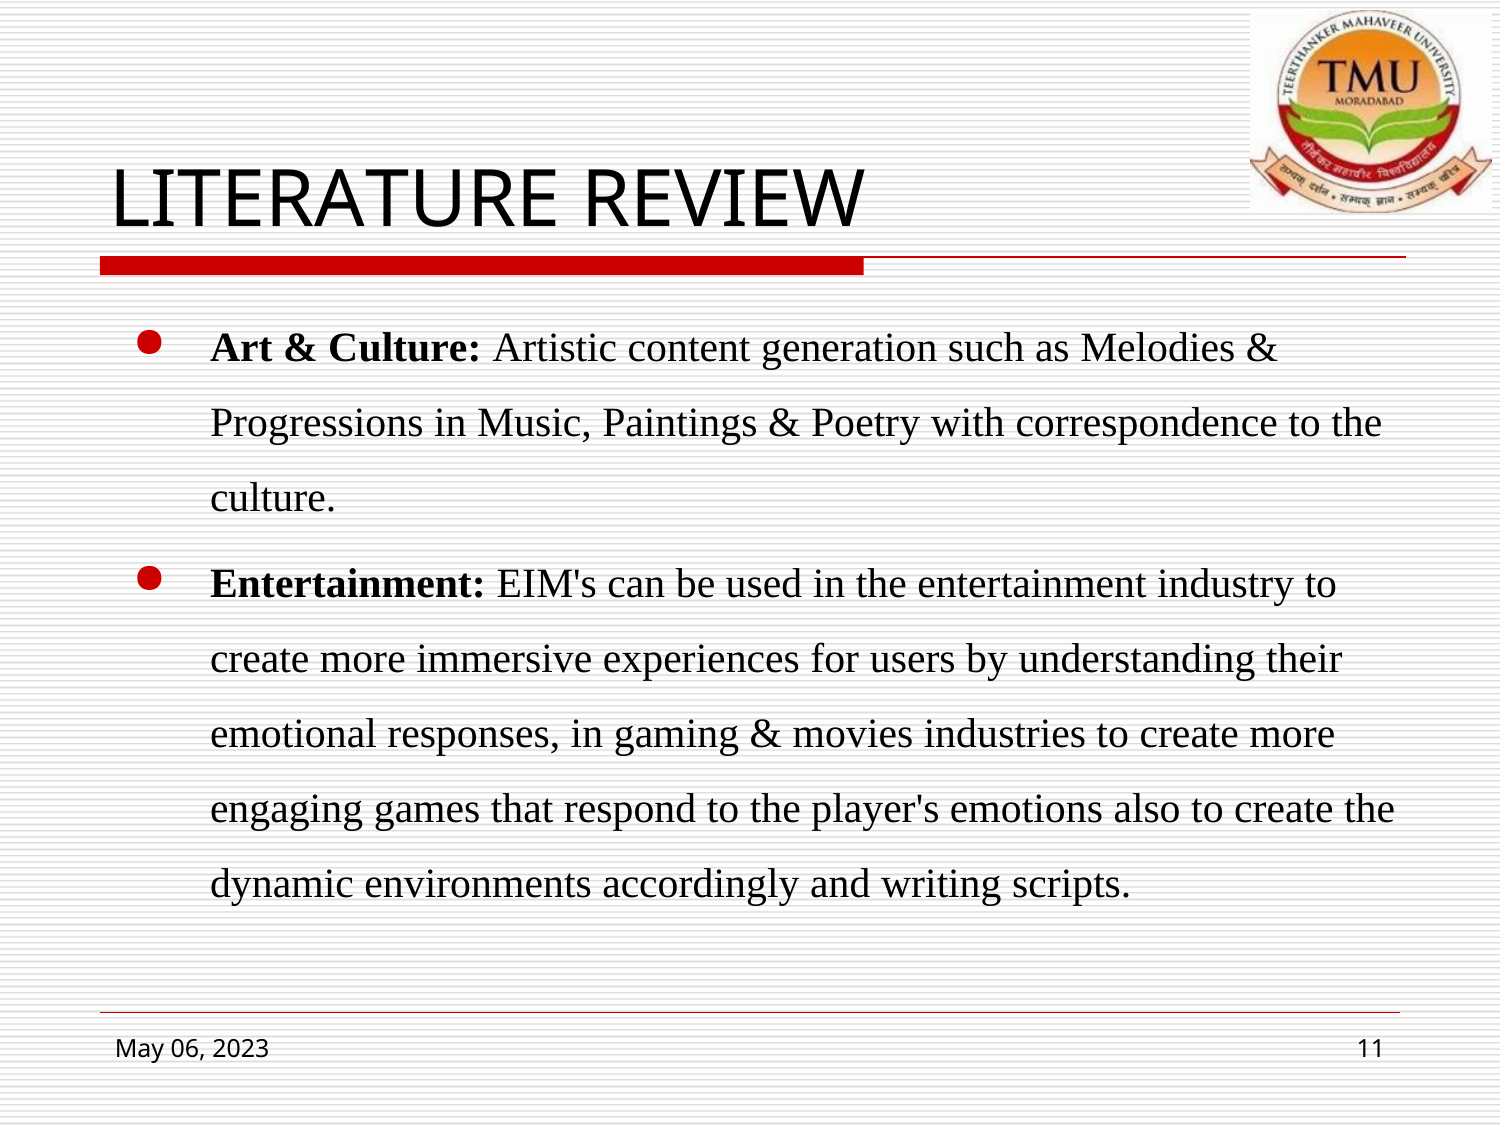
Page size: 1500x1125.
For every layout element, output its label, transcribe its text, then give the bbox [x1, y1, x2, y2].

title LITERATURE REVIEW [94, 50, 1407, 250]
text_box <number> [1074, 1024, 1401, 1103]
text_box May 06, 2023 [99, 1024, 426, 1103]
picture [0, 0, 1500, 1125]
list Art & Culture: Artistic content generation such as Melodies & Progressions in Music, Paintings & Poetry with correspondence to the culture. Entertainment: EIM's can be used in the entertainment industry to create more immersive experiences for users by understanding their emotional responses, in gaming & movies industries to create more engaging games that respond to the player's emotions also to create the dynamic environments accordingly and writing scripts. [117, 287, 1426, 1038]
